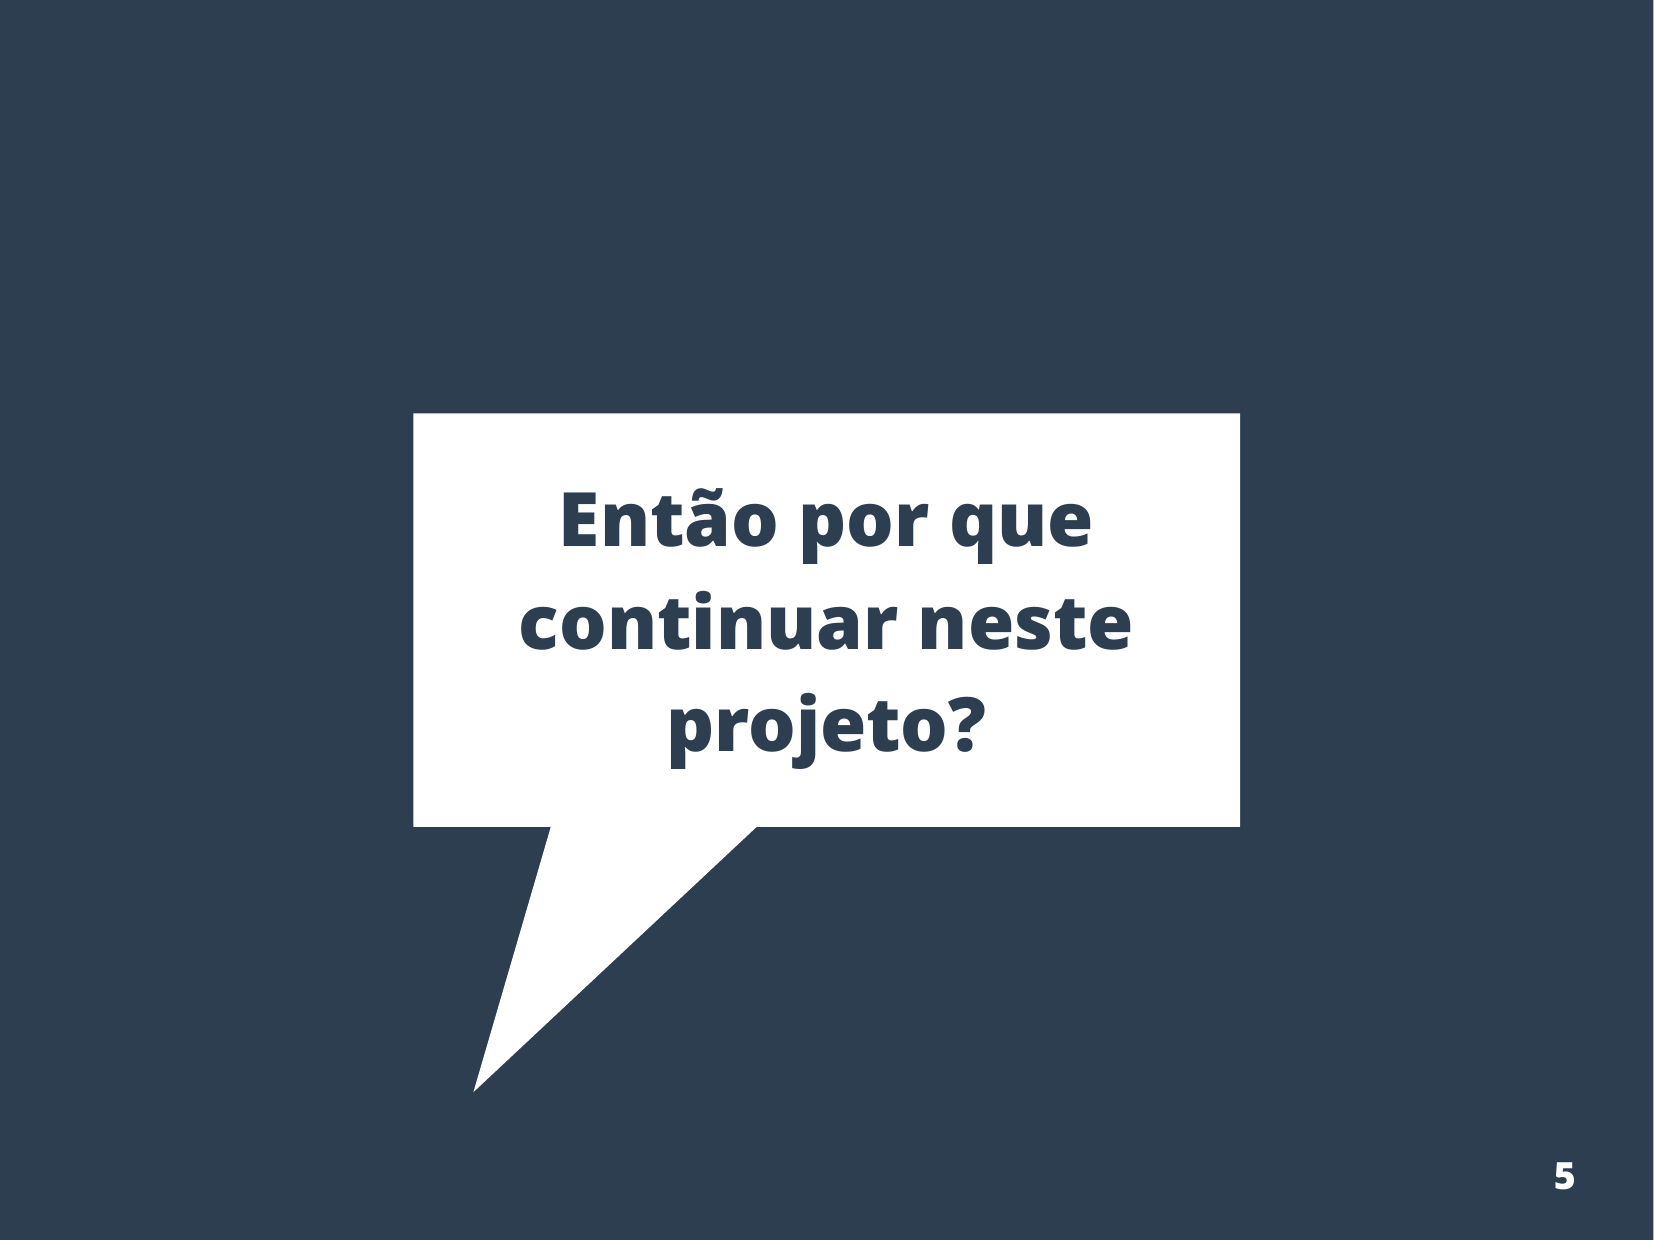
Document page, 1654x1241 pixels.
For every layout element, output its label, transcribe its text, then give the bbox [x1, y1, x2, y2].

title Então por que continuar neste projeto? [442, 442, 1211, 798]
